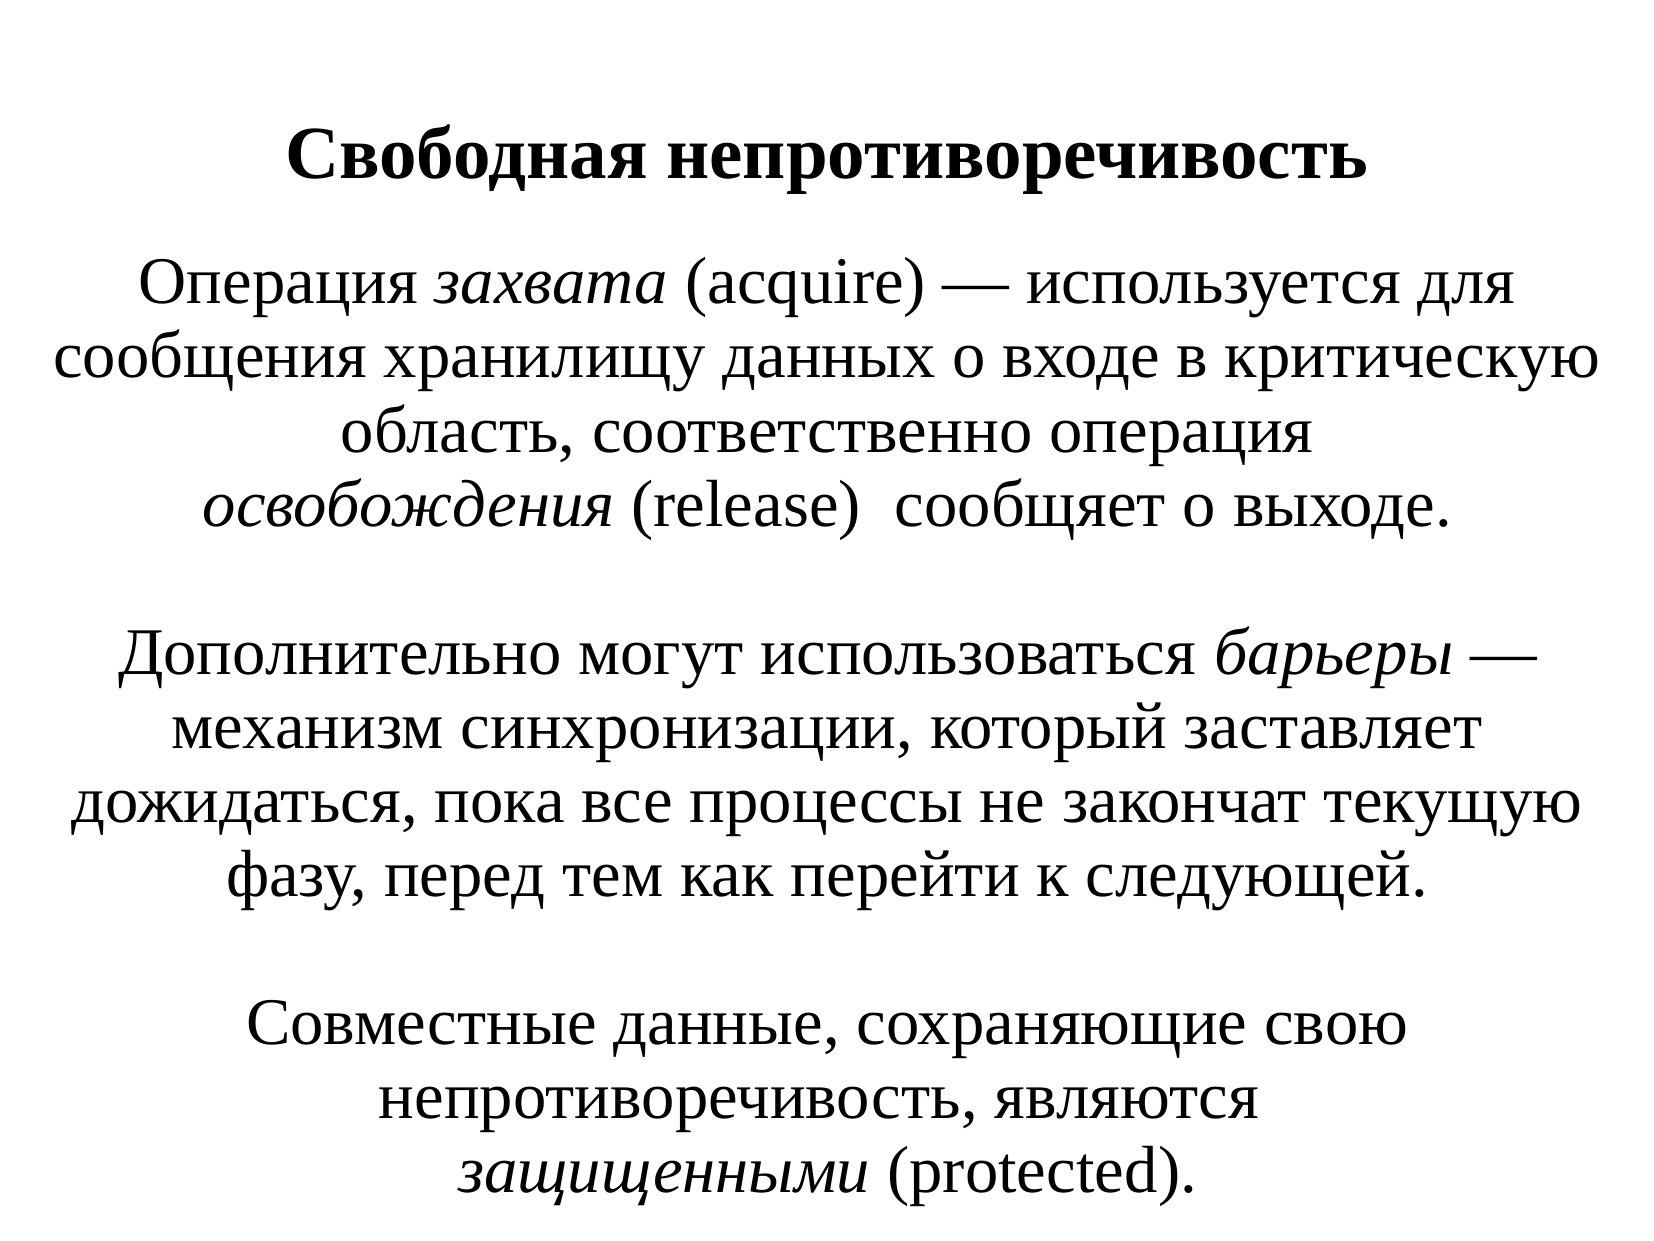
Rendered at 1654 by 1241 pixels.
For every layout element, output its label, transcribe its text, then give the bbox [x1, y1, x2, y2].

title Свободная непротиворечивость [82, 49, 1571, 236]
text_box Операция захвата (acquire) — используется для сообщения хранилищу данных о входе в критическую область, соответственно операция освобождения (release) сообщяет о выходе. Дополнительно могут использоваться барьеры — механизм синхронизации, который заставляет дожидаться, пока все процессы не закончат текущую фазу, перед тем как перейти к следующей. Совместные данные, сохраняющие свою непротиворечивость, являются защищенными (protected). [30, 236, 1626, 1215]
